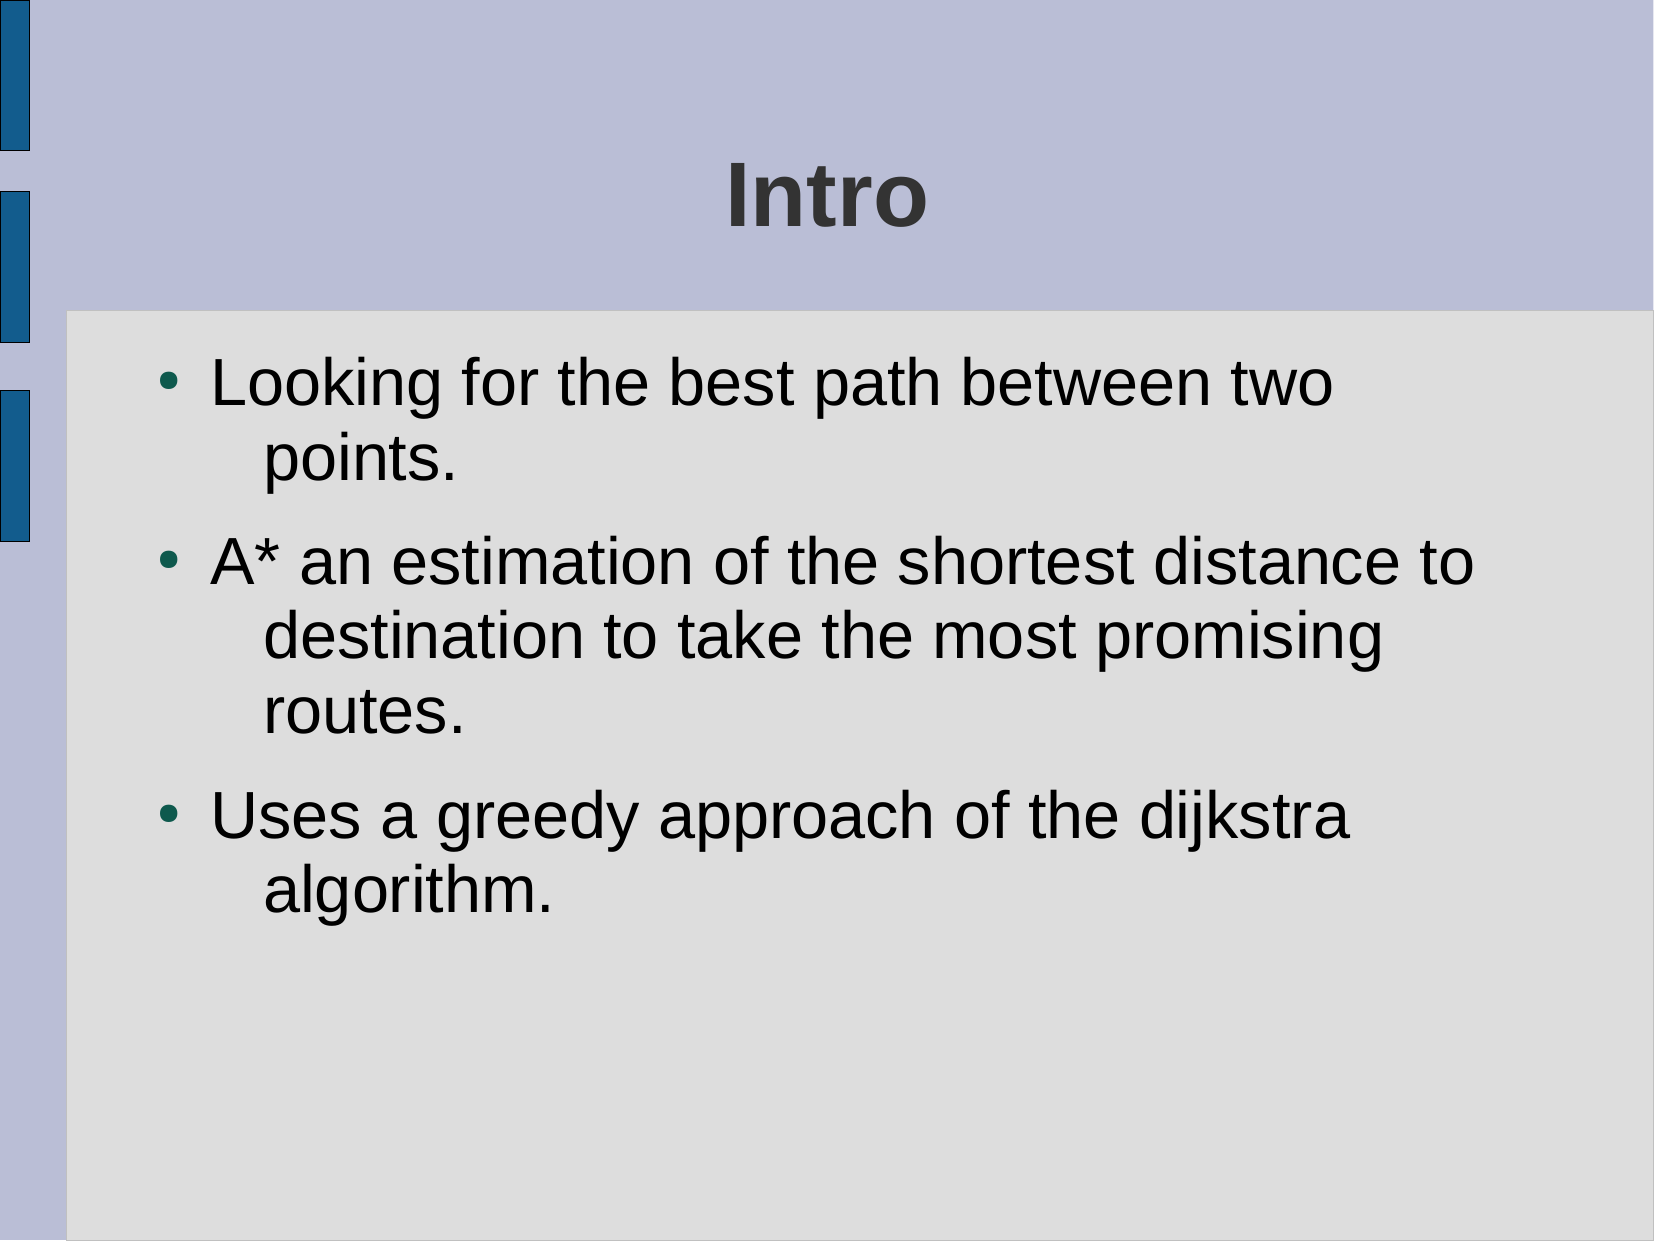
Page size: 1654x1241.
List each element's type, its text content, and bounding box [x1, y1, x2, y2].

title Intro [121, 91, 1534, 299]
list Looking for the best path between two points. A* an estimation of the shortest distance to destination to take the most promising routes. Uses a greedy approach of the dijkstra algorithm. [121, 344, 1534, 1127]
